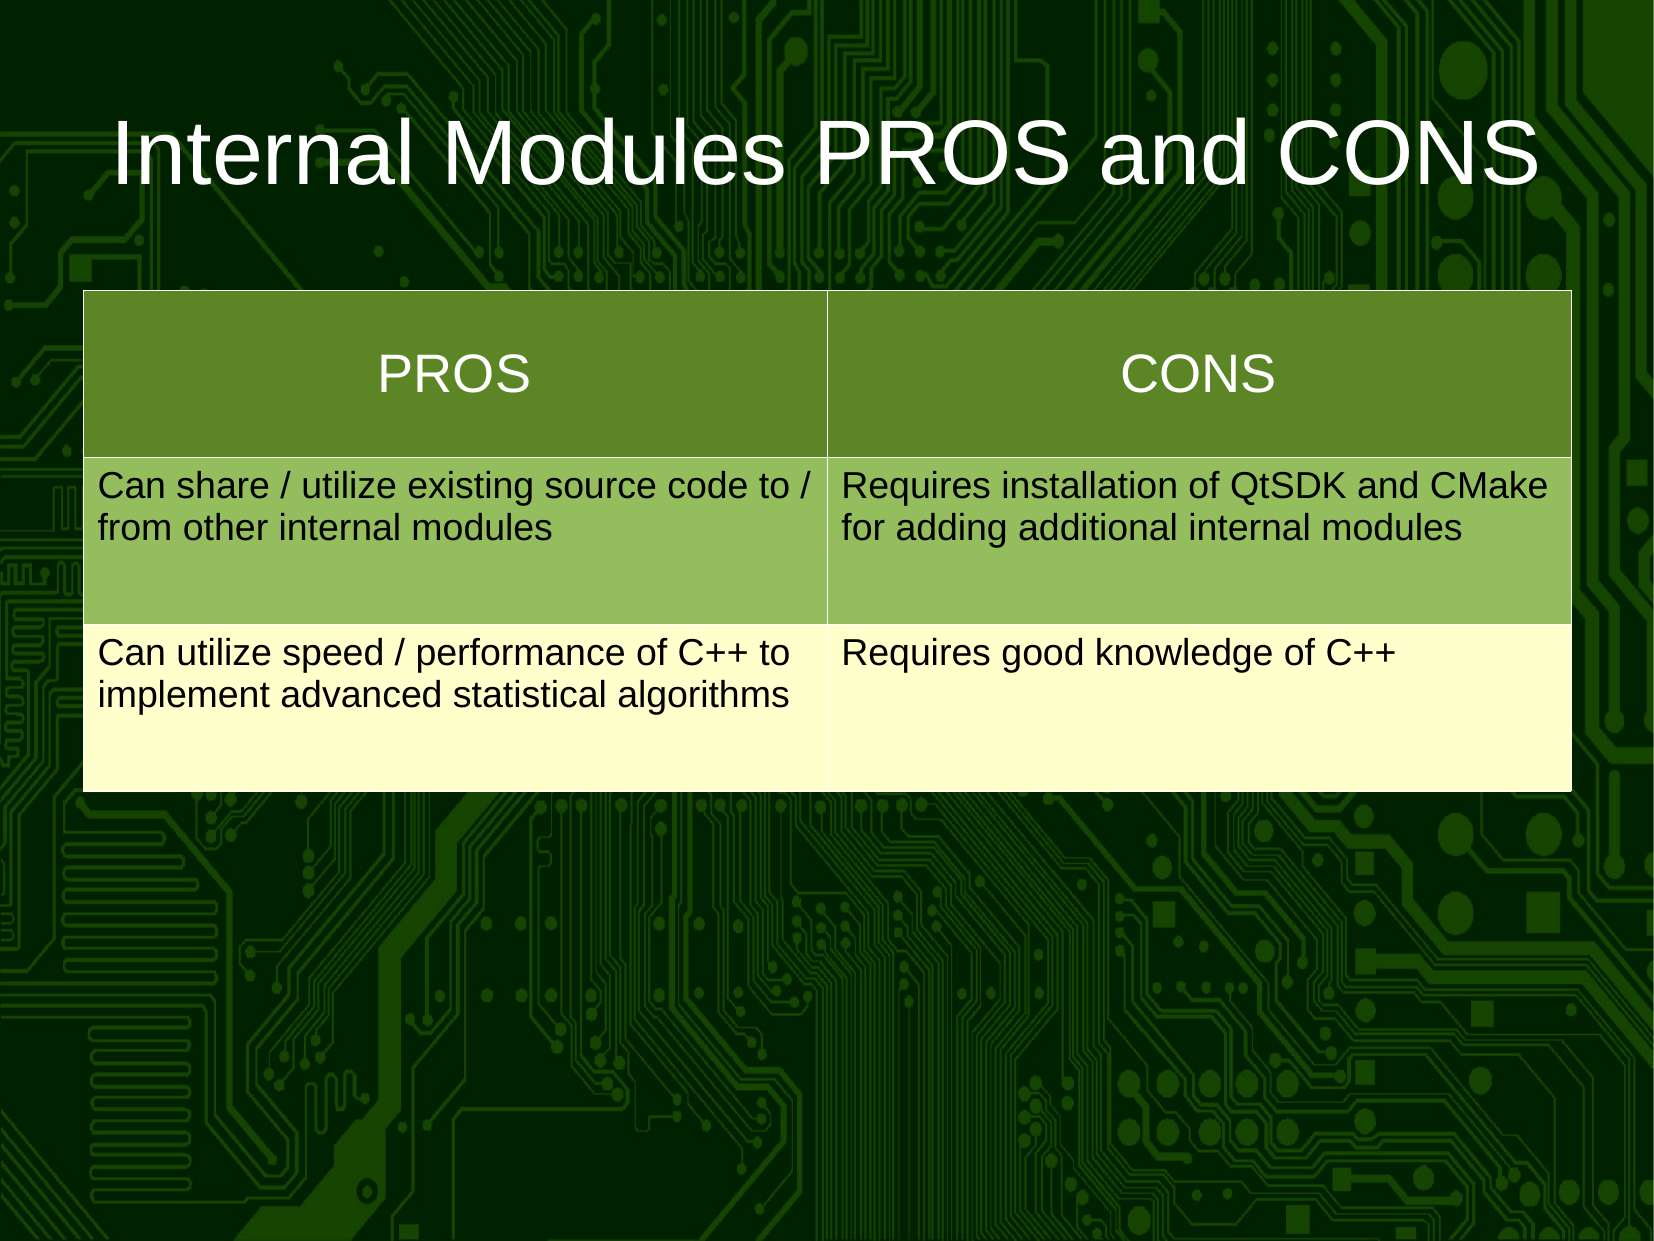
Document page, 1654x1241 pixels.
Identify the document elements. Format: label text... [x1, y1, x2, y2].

table_cell Can share / utilize existing source code to / from other internal modules [84, 458, 827, 624]
picture [0, 0, 1654, 1241]
table_cell Can utilize speed / performance of C++ to implement advanced statistical algorithms [84, 625, 827, 791]
table_header CONS [828, 291, 1571, 457]
title Internal Modules PROS and CONS [82, 49, 1571, 257]
table_cell Requires good knowledge of C++ [828, 625, 1571, 791]
table_cell Requires installation of QtSDK and CMake for adding additional internal modules [828, 458, 1571, 624]
table_header PROS [84, 291, 827, 457]
